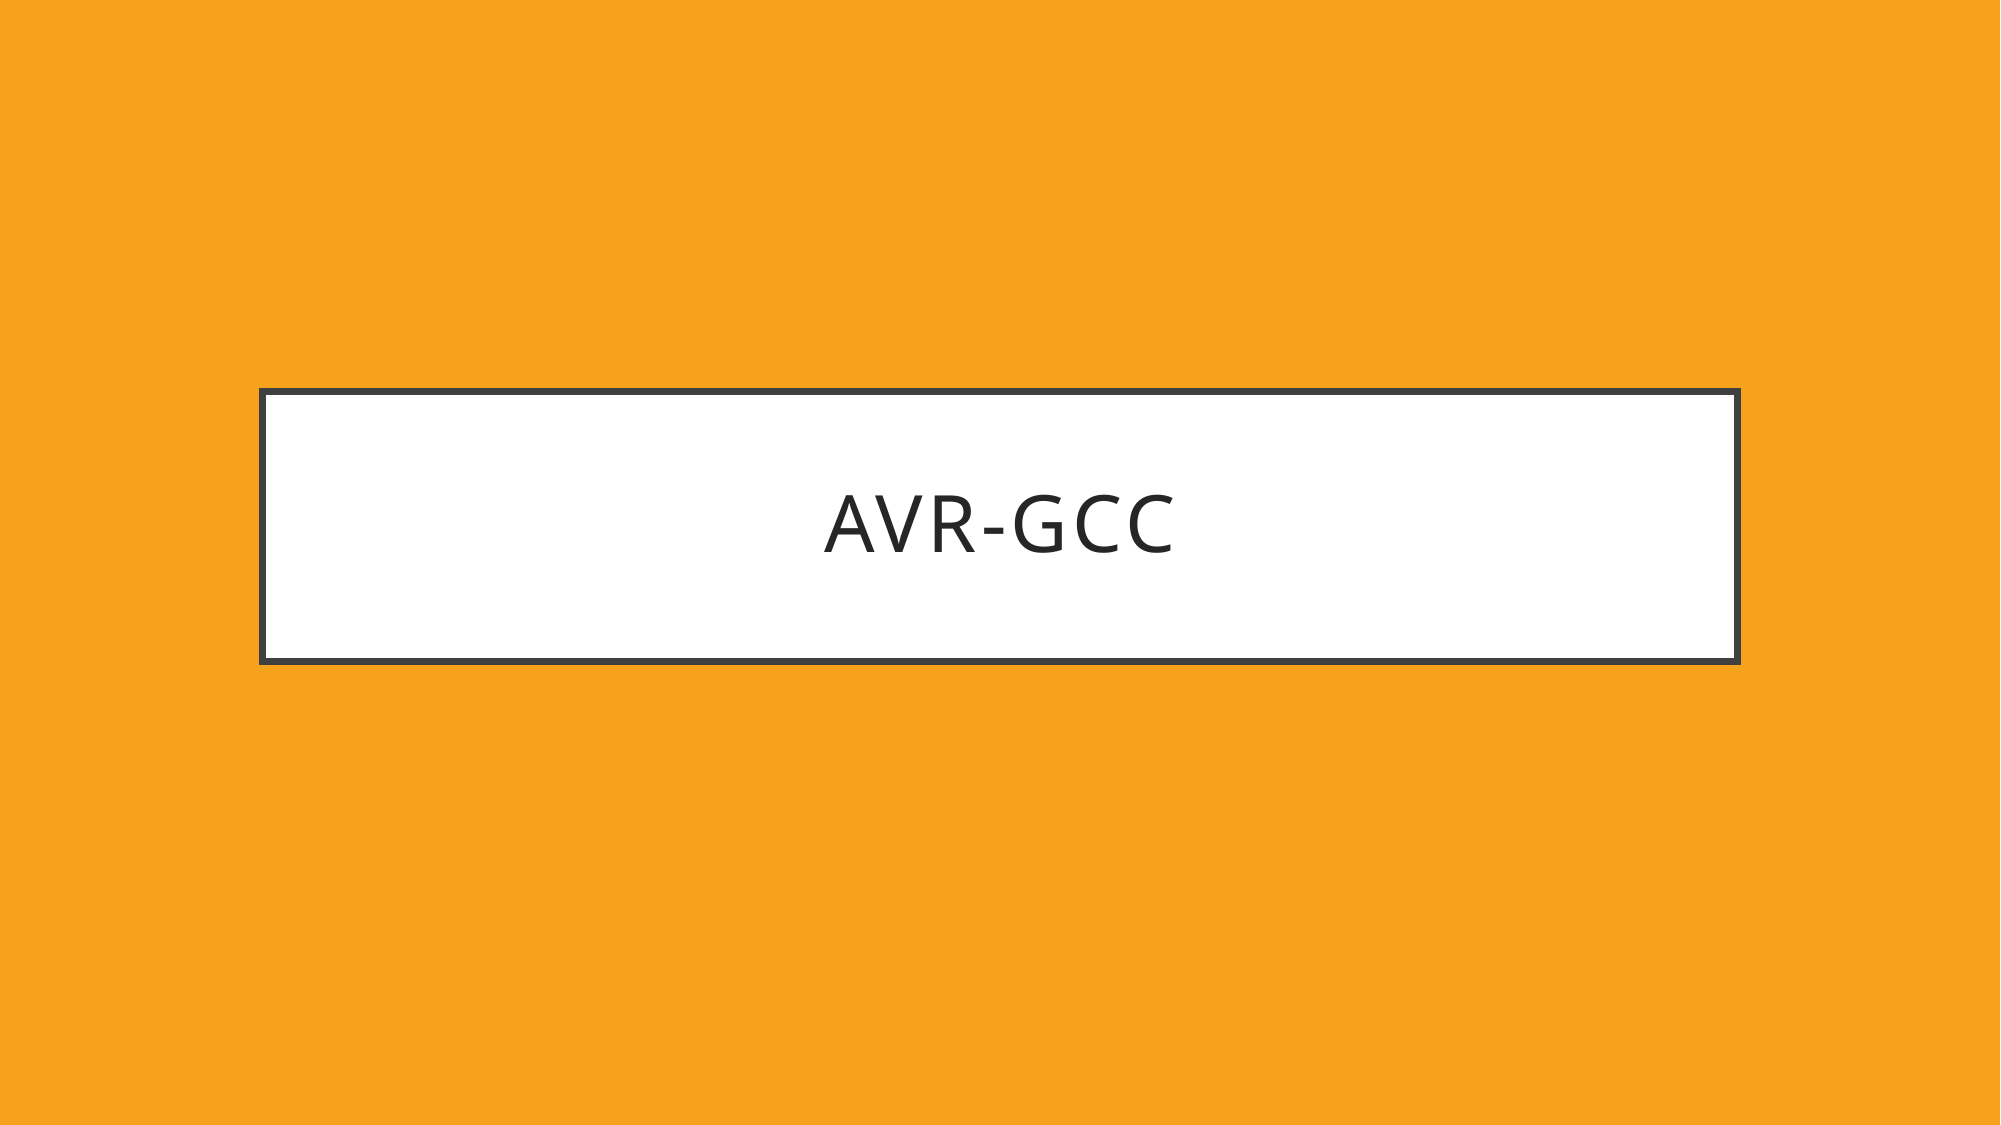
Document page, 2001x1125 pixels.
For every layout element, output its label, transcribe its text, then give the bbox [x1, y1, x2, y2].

title avr-gcc [262, 391, 1738, 662]
